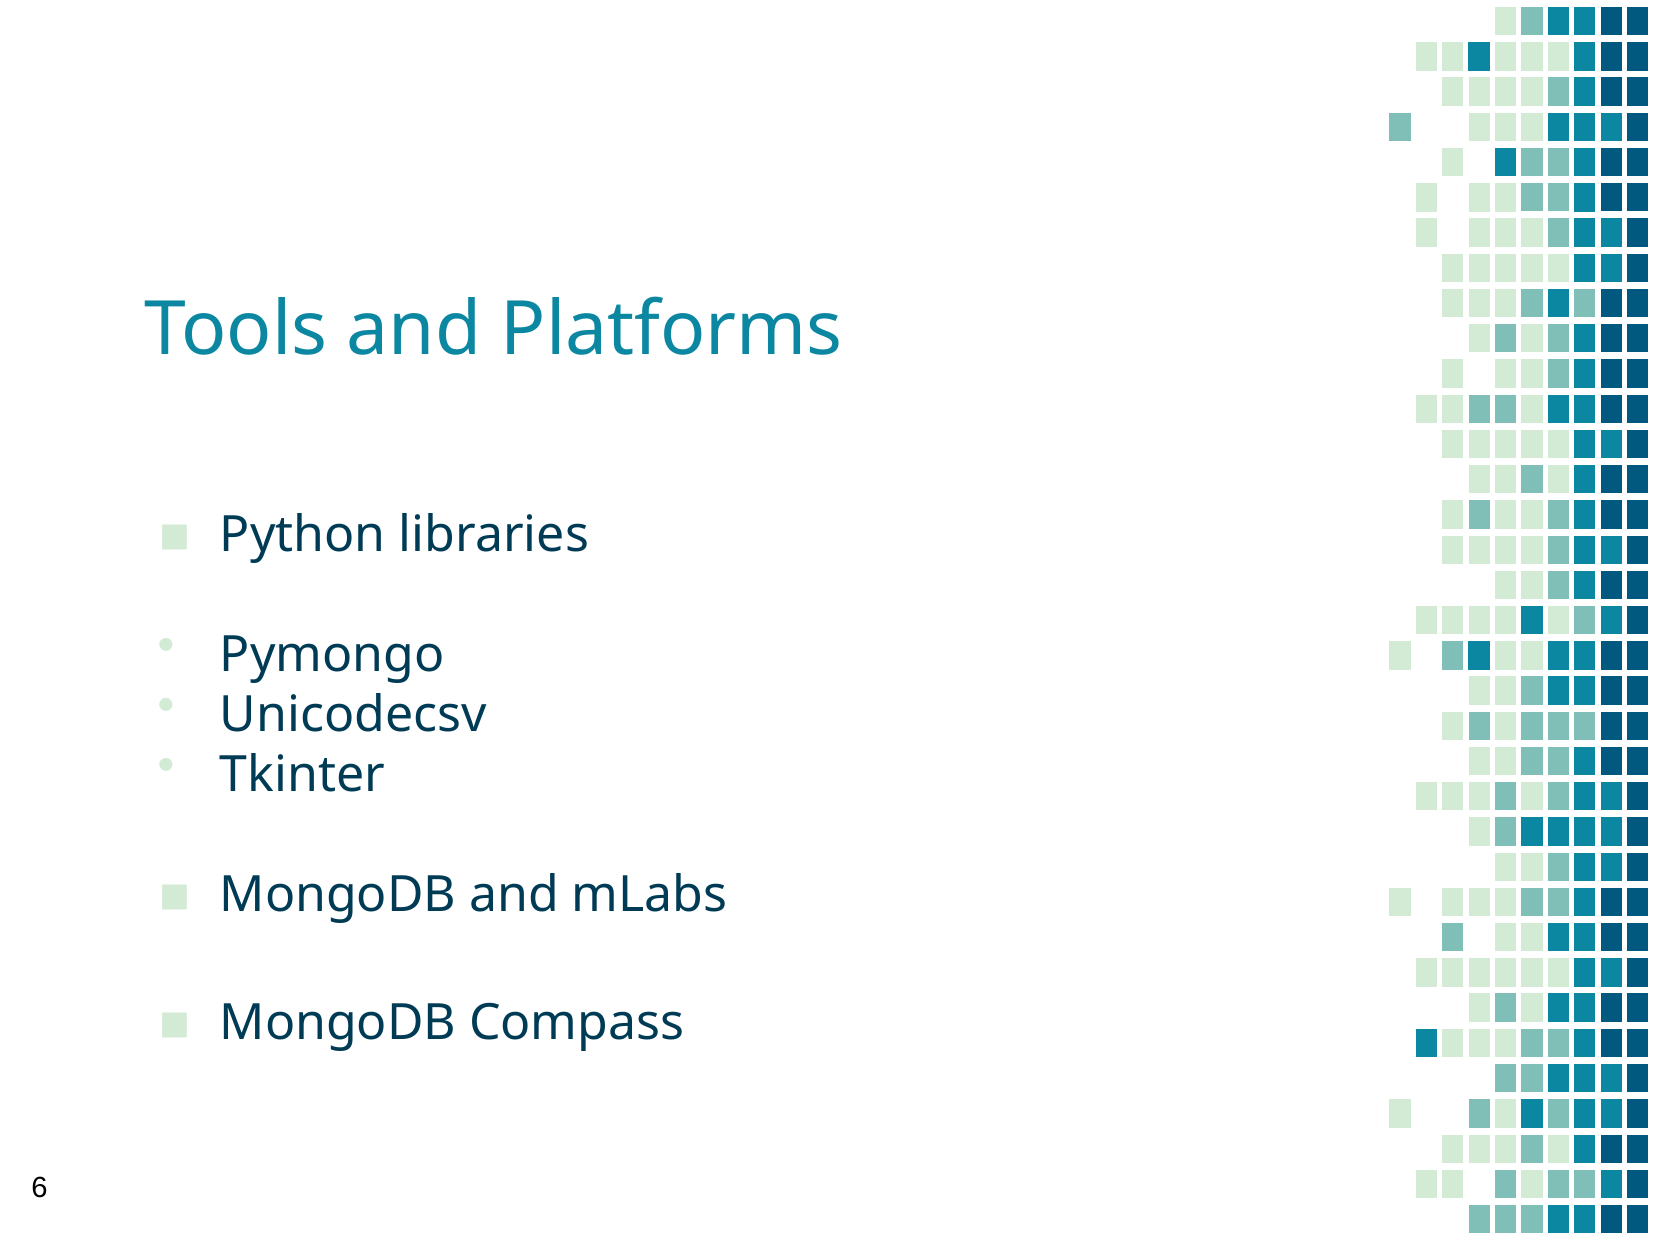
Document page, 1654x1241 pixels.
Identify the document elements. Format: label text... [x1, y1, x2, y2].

title Tools and Platforms [129, 178, 1353, 385]
list Python libraries Pymongo Unicodecsv Tkinter MongoDB and mLabs MongoDB Compass [129, 417, 1353, 1137]
slide_number <number> [16, 1138, 116, 1233]
